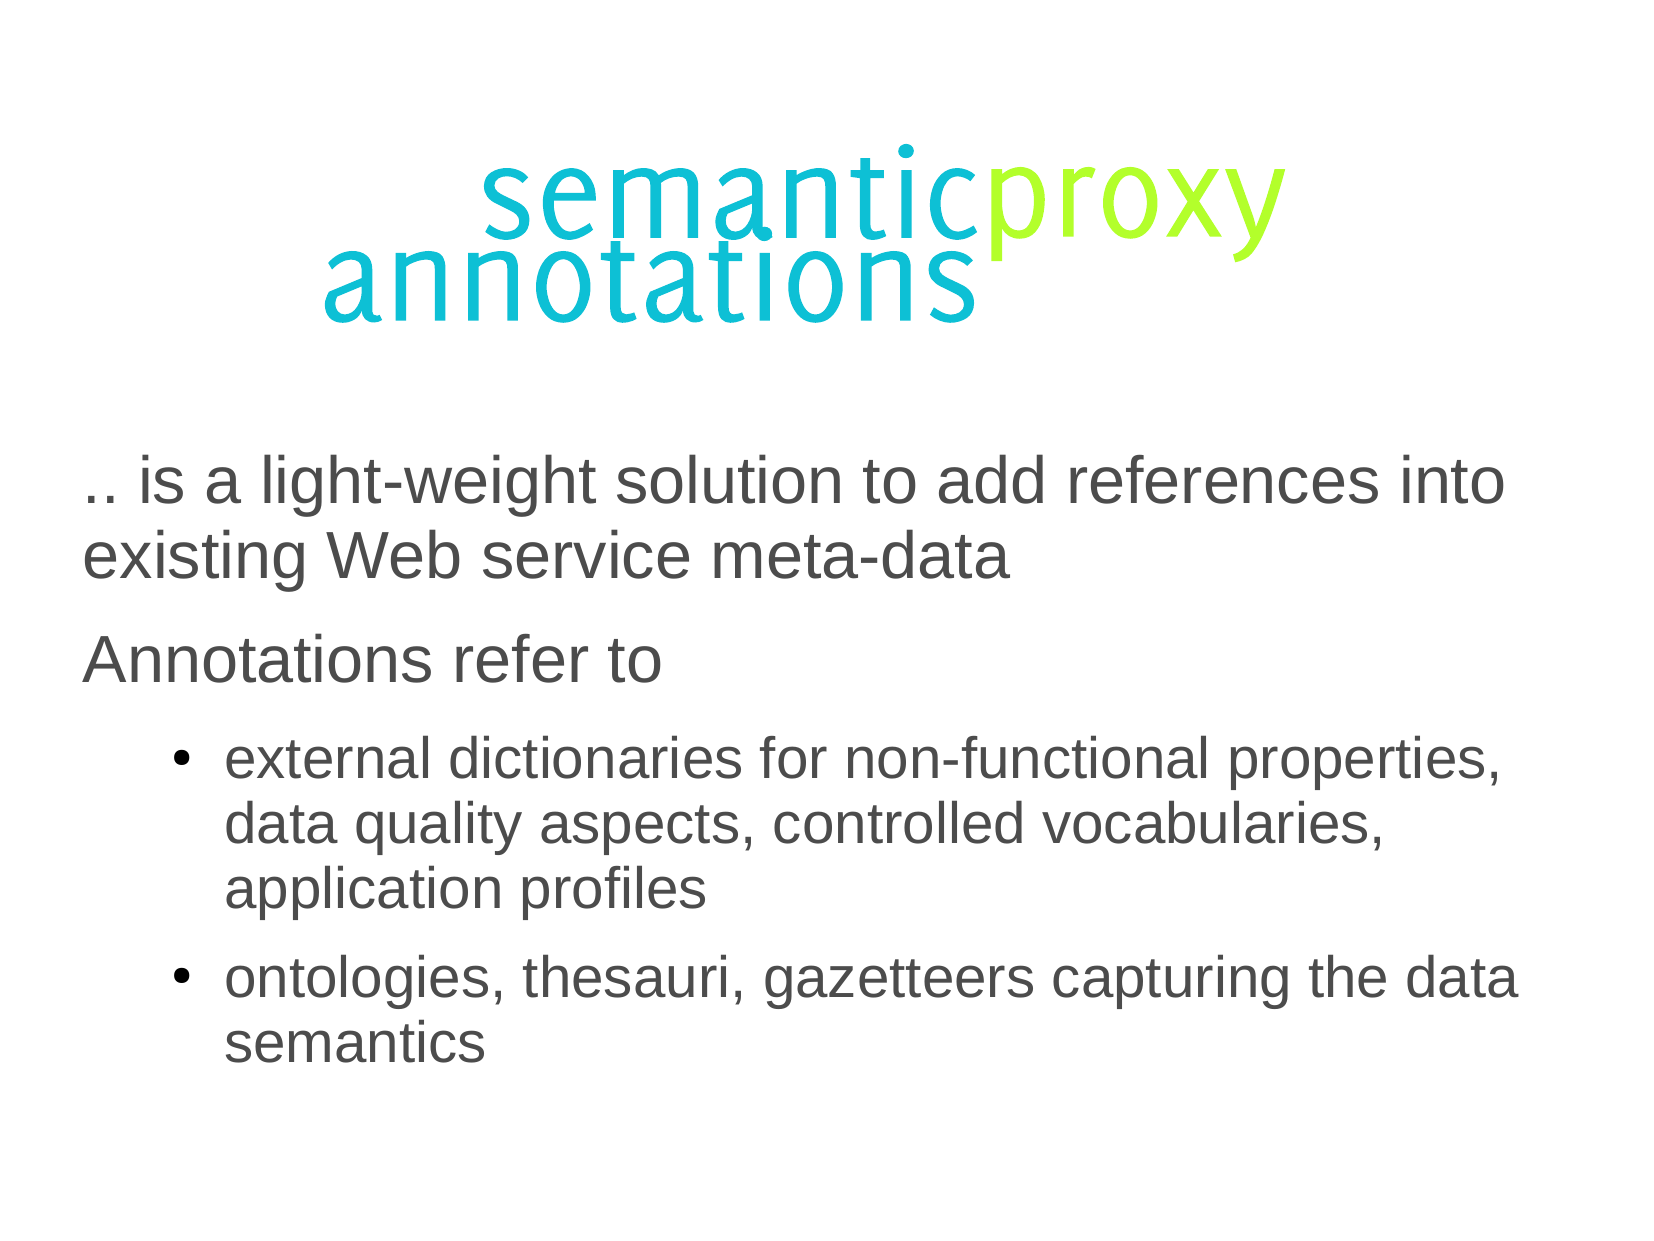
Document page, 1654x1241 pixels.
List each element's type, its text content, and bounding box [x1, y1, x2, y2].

list .. is a light-weight solution to add references into existing Web service meta-data Annotations refer to external dictionaries for non-functional properties, data quality aspects, controlled vocabularies, application profiles ontologies, thesauri, gazetteers capturing the data semantics [82, 442, 1571, 1163]
picture [324, 143, 1286, 325]
